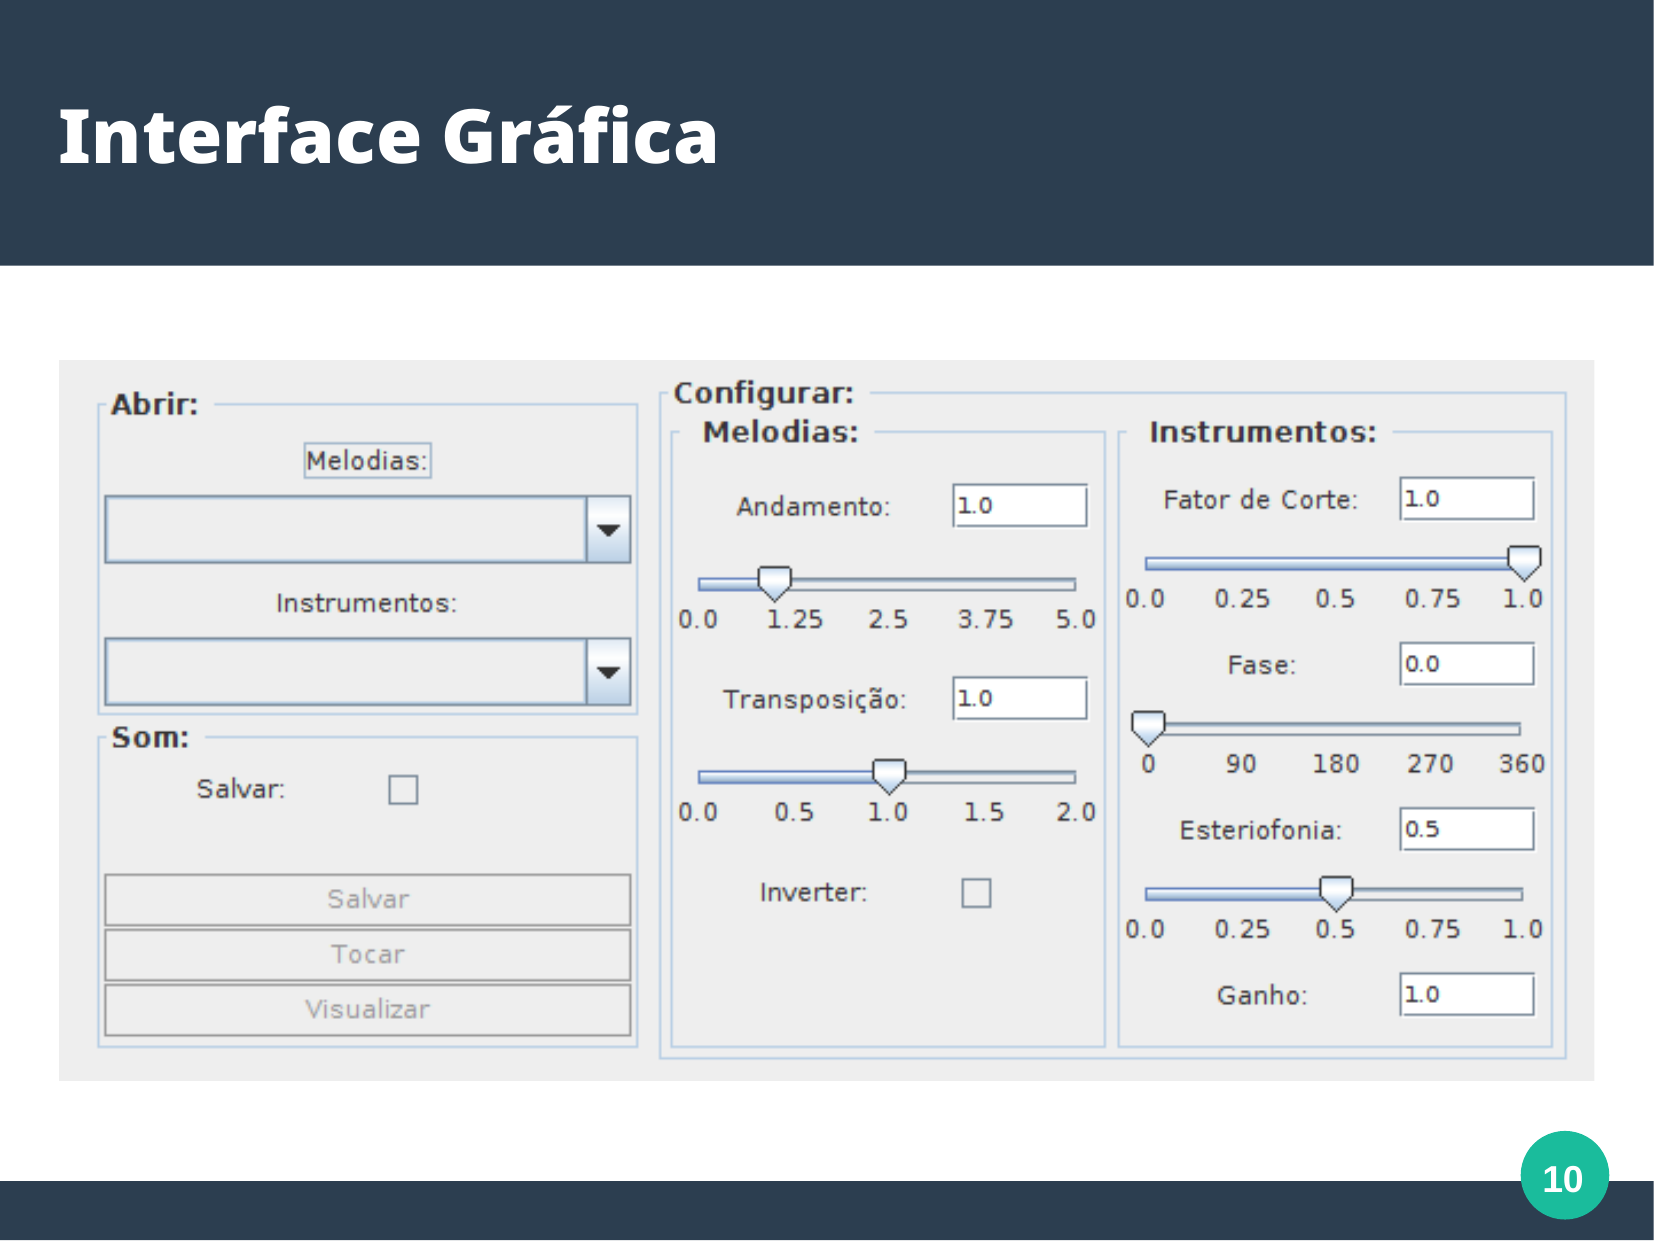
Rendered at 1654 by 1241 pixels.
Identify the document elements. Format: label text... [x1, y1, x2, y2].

title Interface Gráfica [59, 55, 1595, 213]
picture [59, 360, 1595, 1081]
